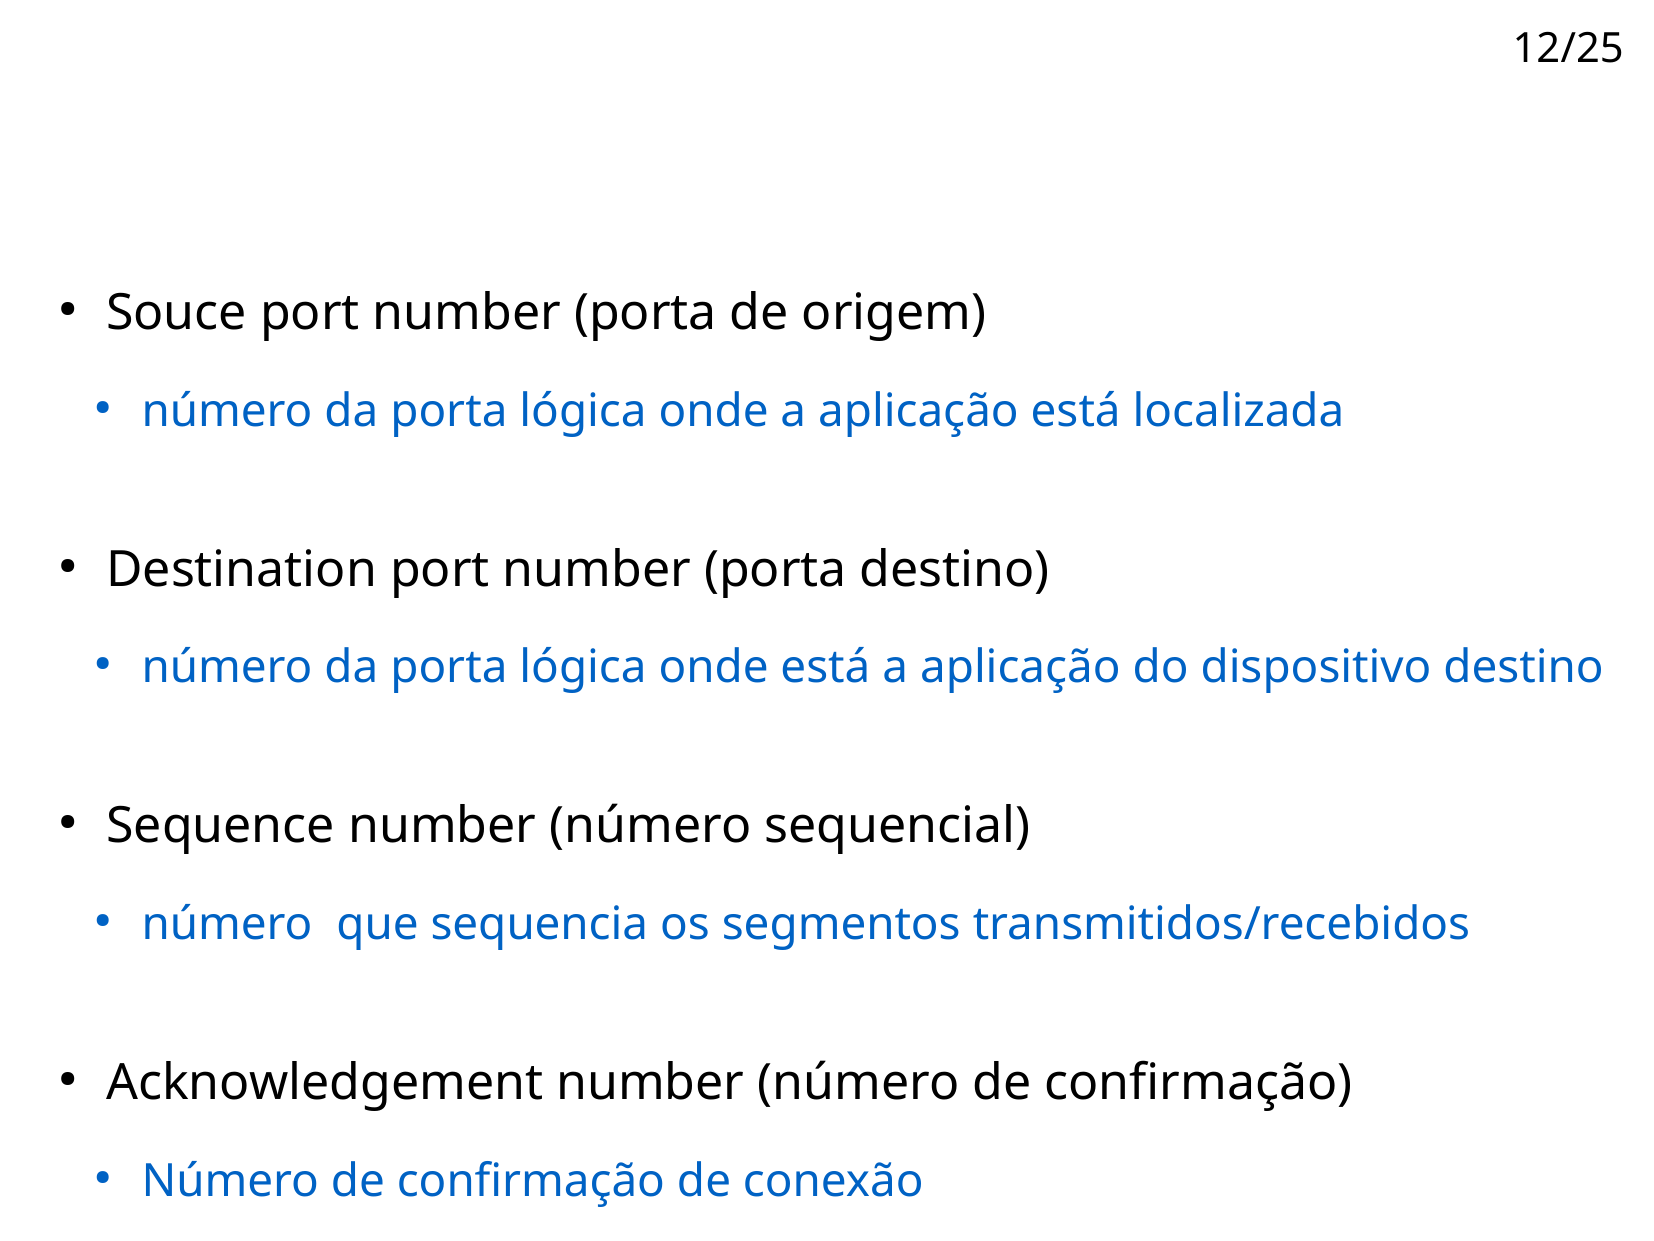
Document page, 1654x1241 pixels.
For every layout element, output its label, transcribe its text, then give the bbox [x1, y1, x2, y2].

list Souce port number (porta de origem) número da porta lógica onde a aplicação está localizada Destination port number (porta destino) número da porta lógica onde está a aplicação do dispositivo destino Sequence number (número sequencial) número que sequencia os segmentos transmitidos/recebidos Acknowledgement number (número de confirmação) Número de confirmação de conexão [59, 265, 1625, 1211]
